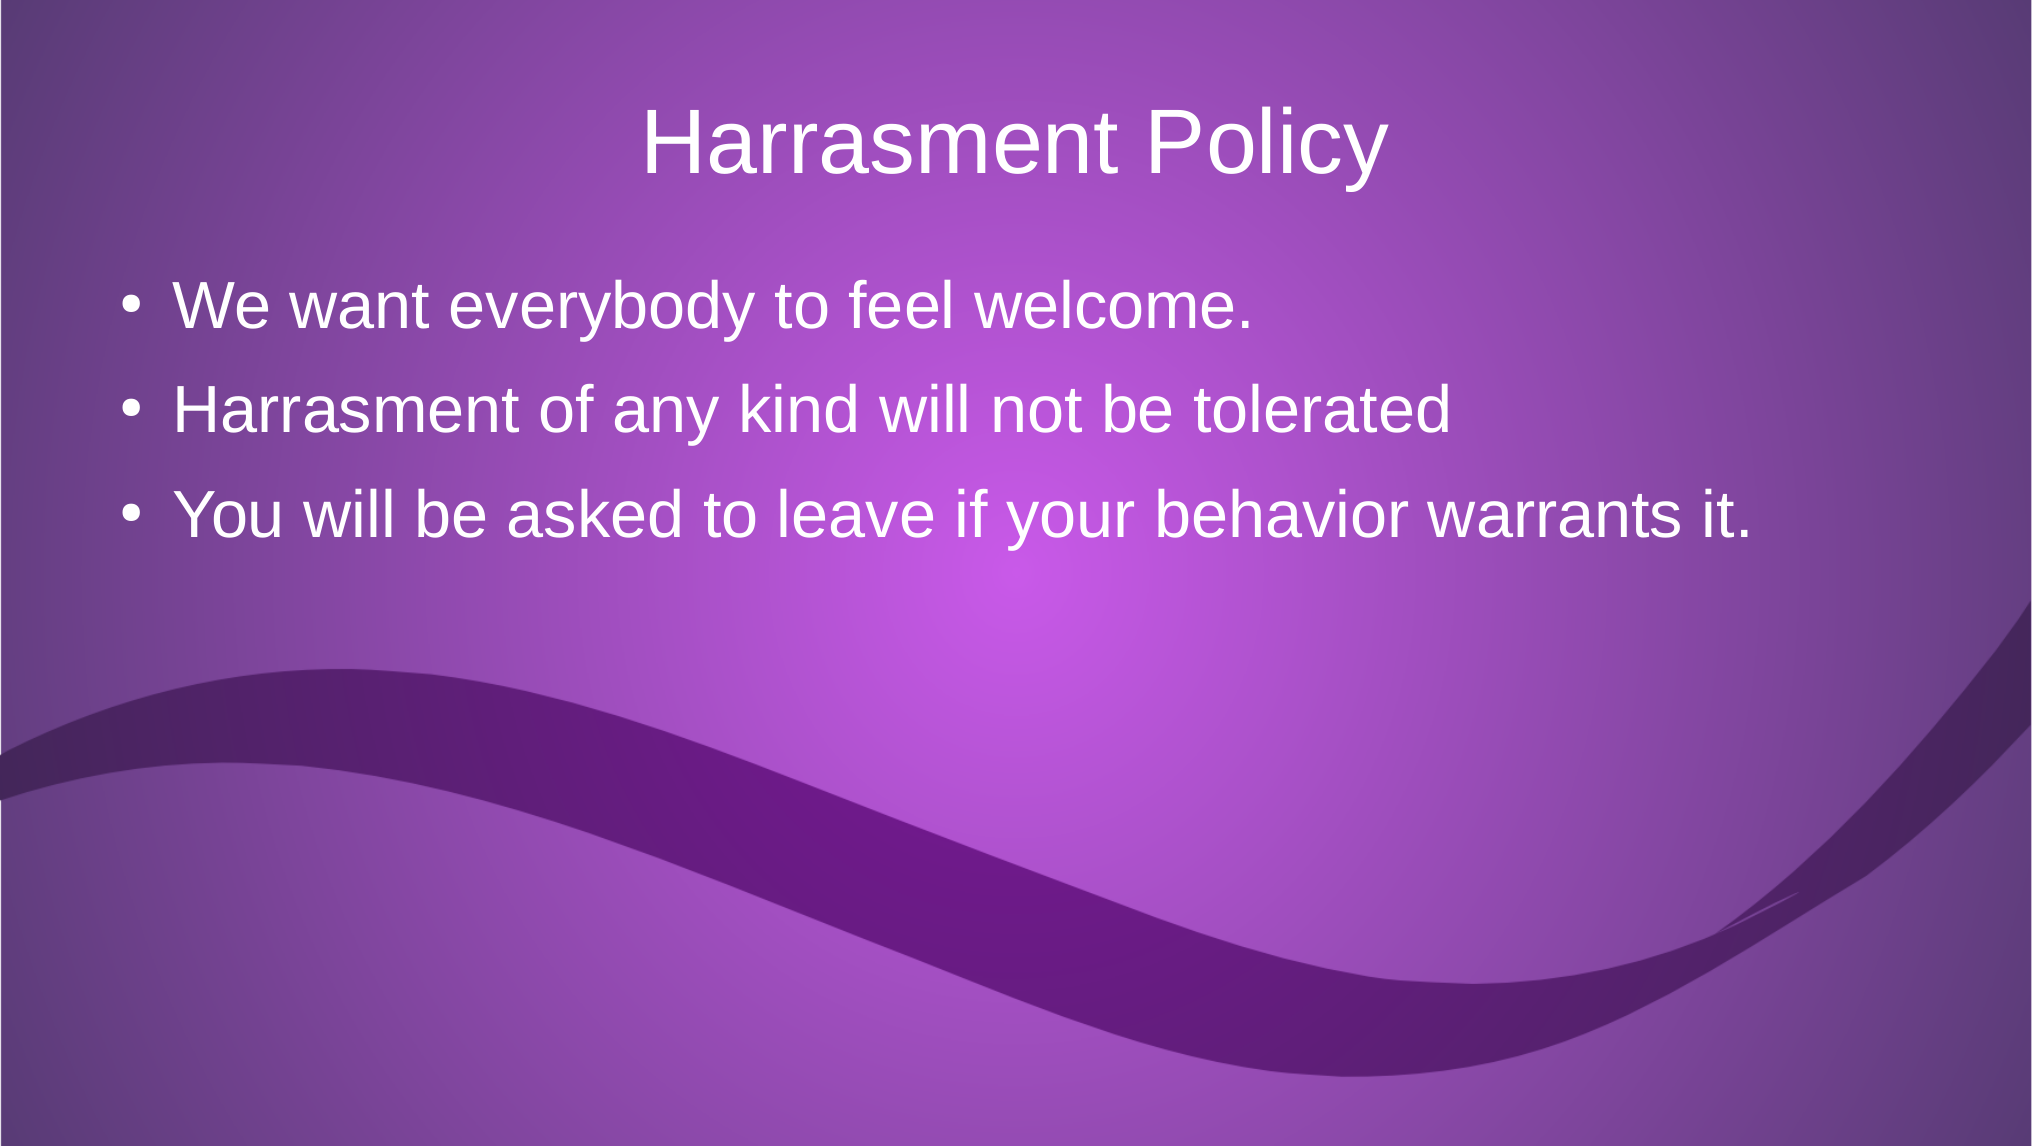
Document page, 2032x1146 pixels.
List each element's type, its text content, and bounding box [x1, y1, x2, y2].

list We want everybody to feel welcome. Harrasment of any kind will not be tolerated You will be asked to leave if your behavior warrants it. [101, 268, 1930, 1025]
picture [0, 0, 2032, 1146]
title Harrasment Policy [101, 45, 1930, 237]
